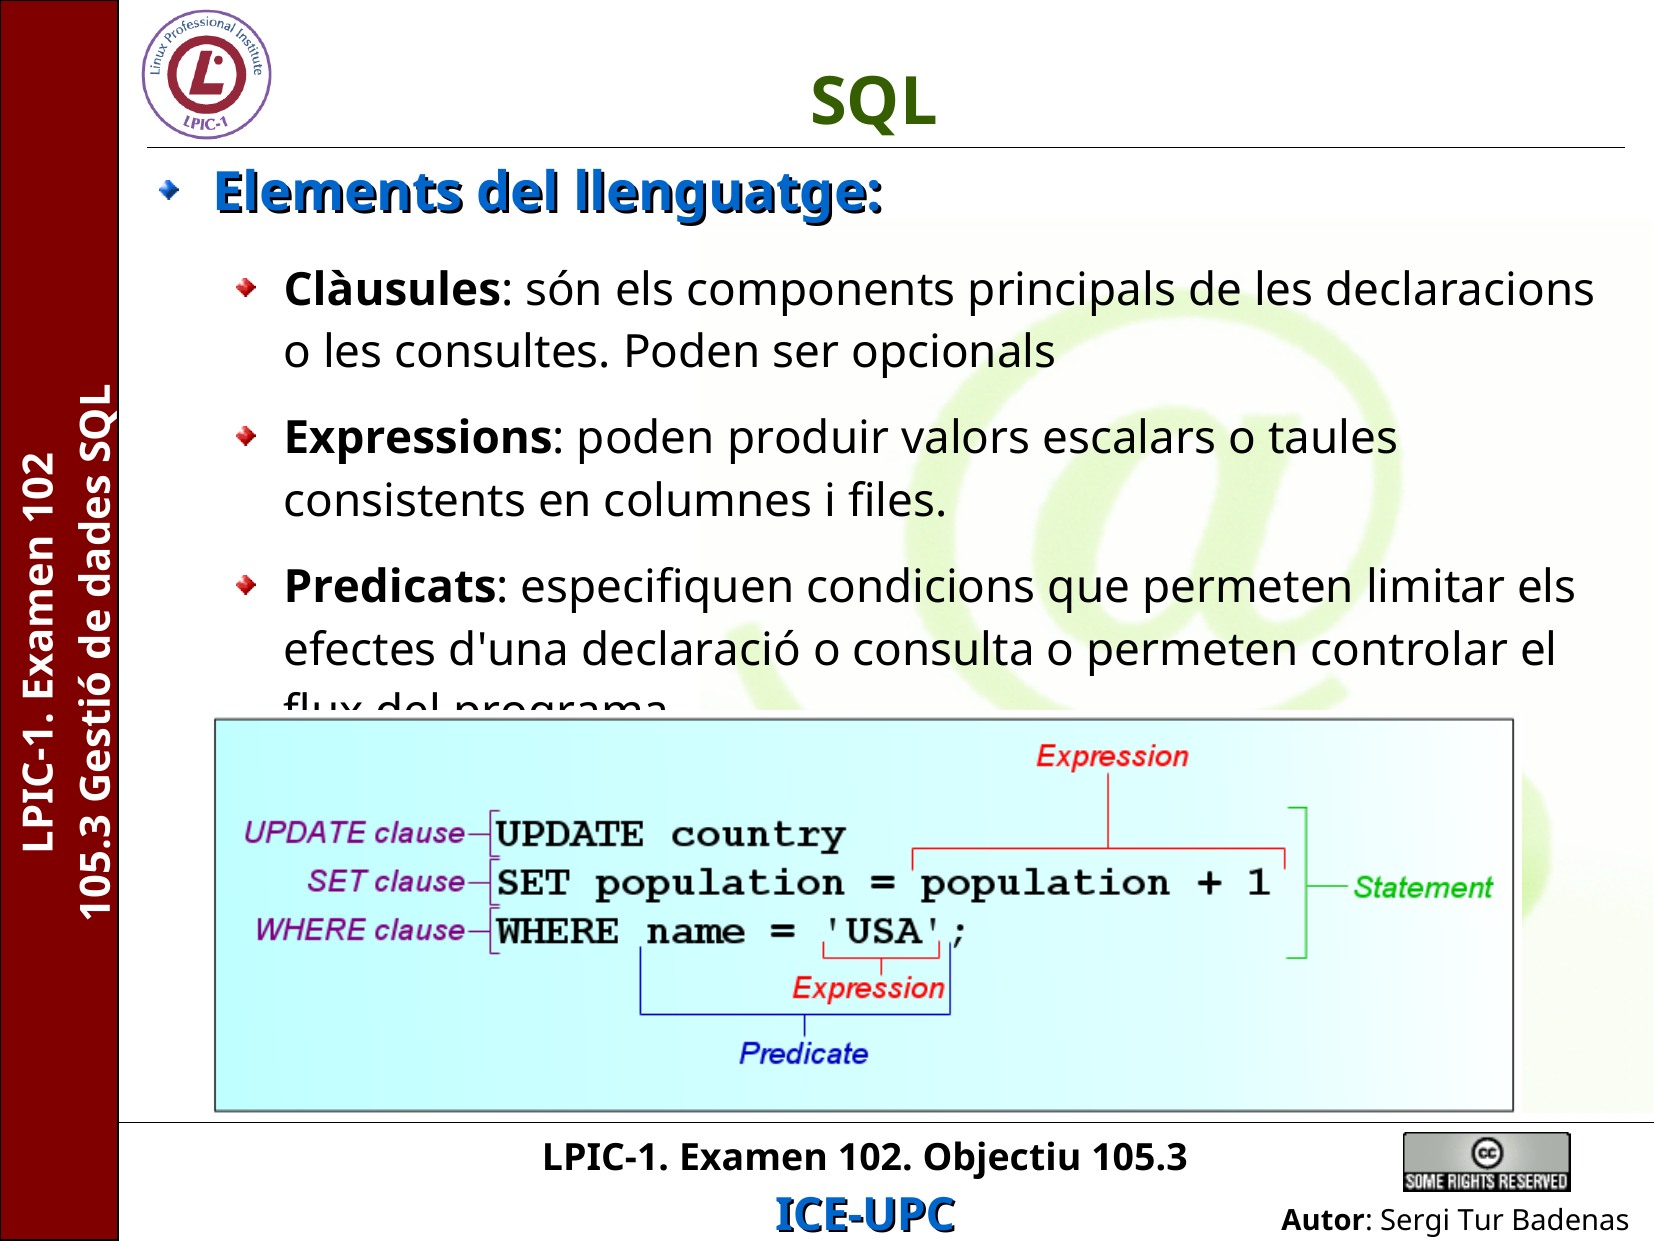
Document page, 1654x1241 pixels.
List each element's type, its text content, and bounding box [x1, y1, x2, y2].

picture [202, 217, 1654, 1119]
title SQL [129, 55, 1619, 142]
picture [1403, 1132, 1571, 1192]
picture [135, 5, 277, 55]
list Elements del llenguatge: Clàusules: són els components principals de les declaracions o les consultes. Poden ser opcionals Expressions: poden produir valors escalars o taules consistents en columnes i files. Predicats: especifiquen condicions que permeten limitar els efectes d'una declaració o consulta o permeten controlar el flux del programa [141, 152, 1630, 988]
